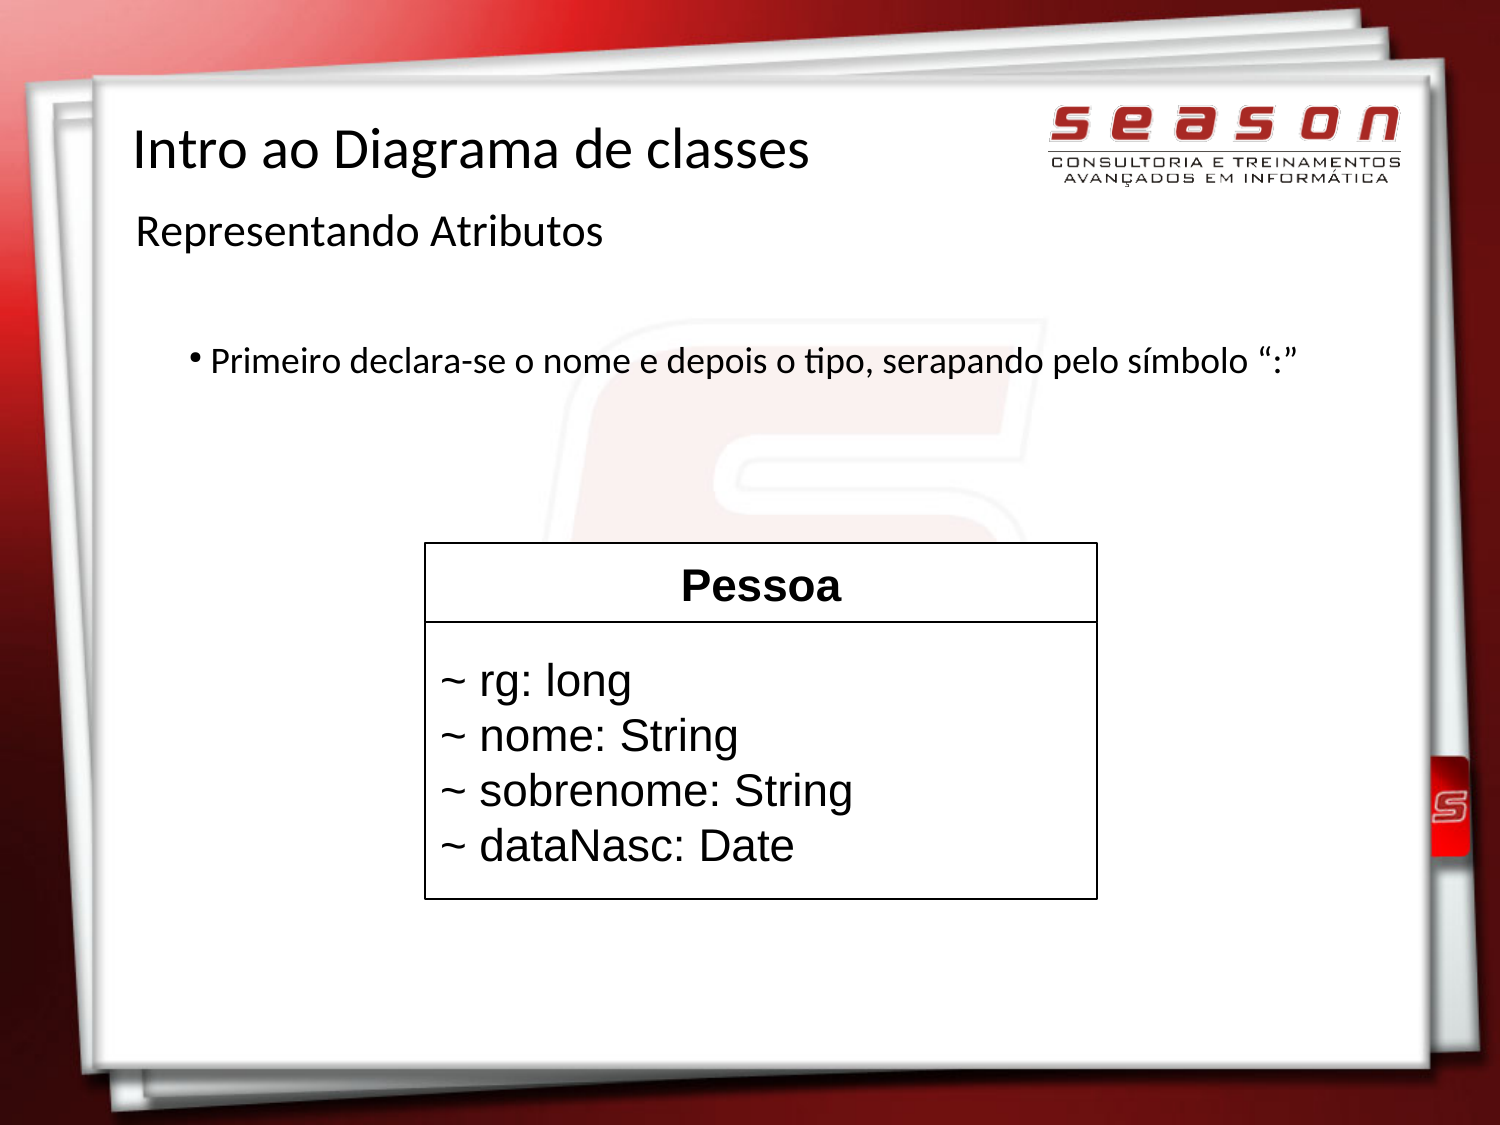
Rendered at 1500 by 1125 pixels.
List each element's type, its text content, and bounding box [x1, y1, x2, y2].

text_box Representando Atributos [119, 200, 1240, 256]
text_box Primeiro declara-se o nome e depois o tipo, serapando pelo símbolo “:” [188, 292, 1328, 426]
text_box Pessoa [425, 543, 1098, 622]
text_box ~ rg: long ~ nome: String ~ sobrenome: String ~ dataNasc: Date [425, 622, 1098, 899]
picture [0, 0, 1500, 1125]
title Intro ao Diagrama de classes [118, 33, 1394, 257]
